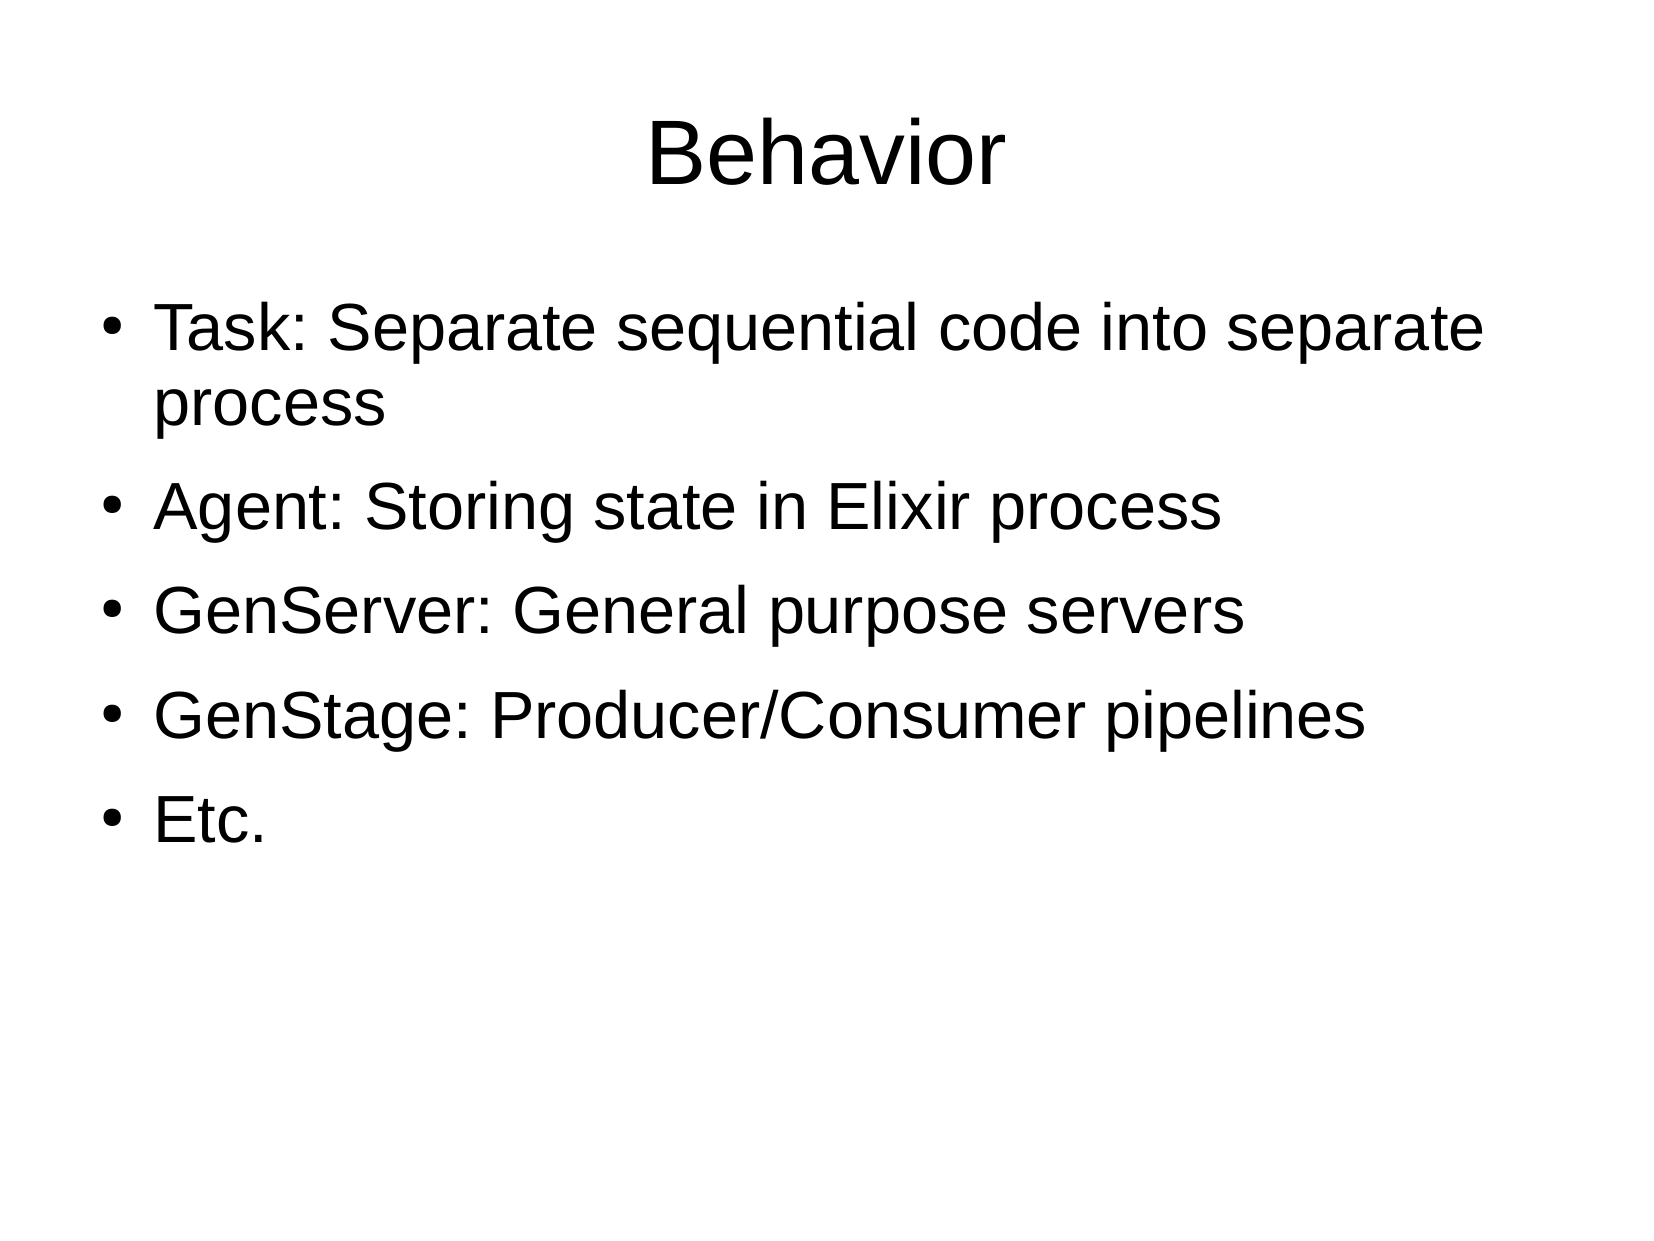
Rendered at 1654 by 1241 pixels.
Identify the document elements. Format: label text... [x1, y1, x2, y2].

list Task: Separate sequential code into separate process Agent: Storing state in Elixir process GenServer: General purpose servers GenStage: Producer/Consumer pipelines Etc. [82, 290, 1571, 1010]
title Behavior [82, 49, 1571, 257]
